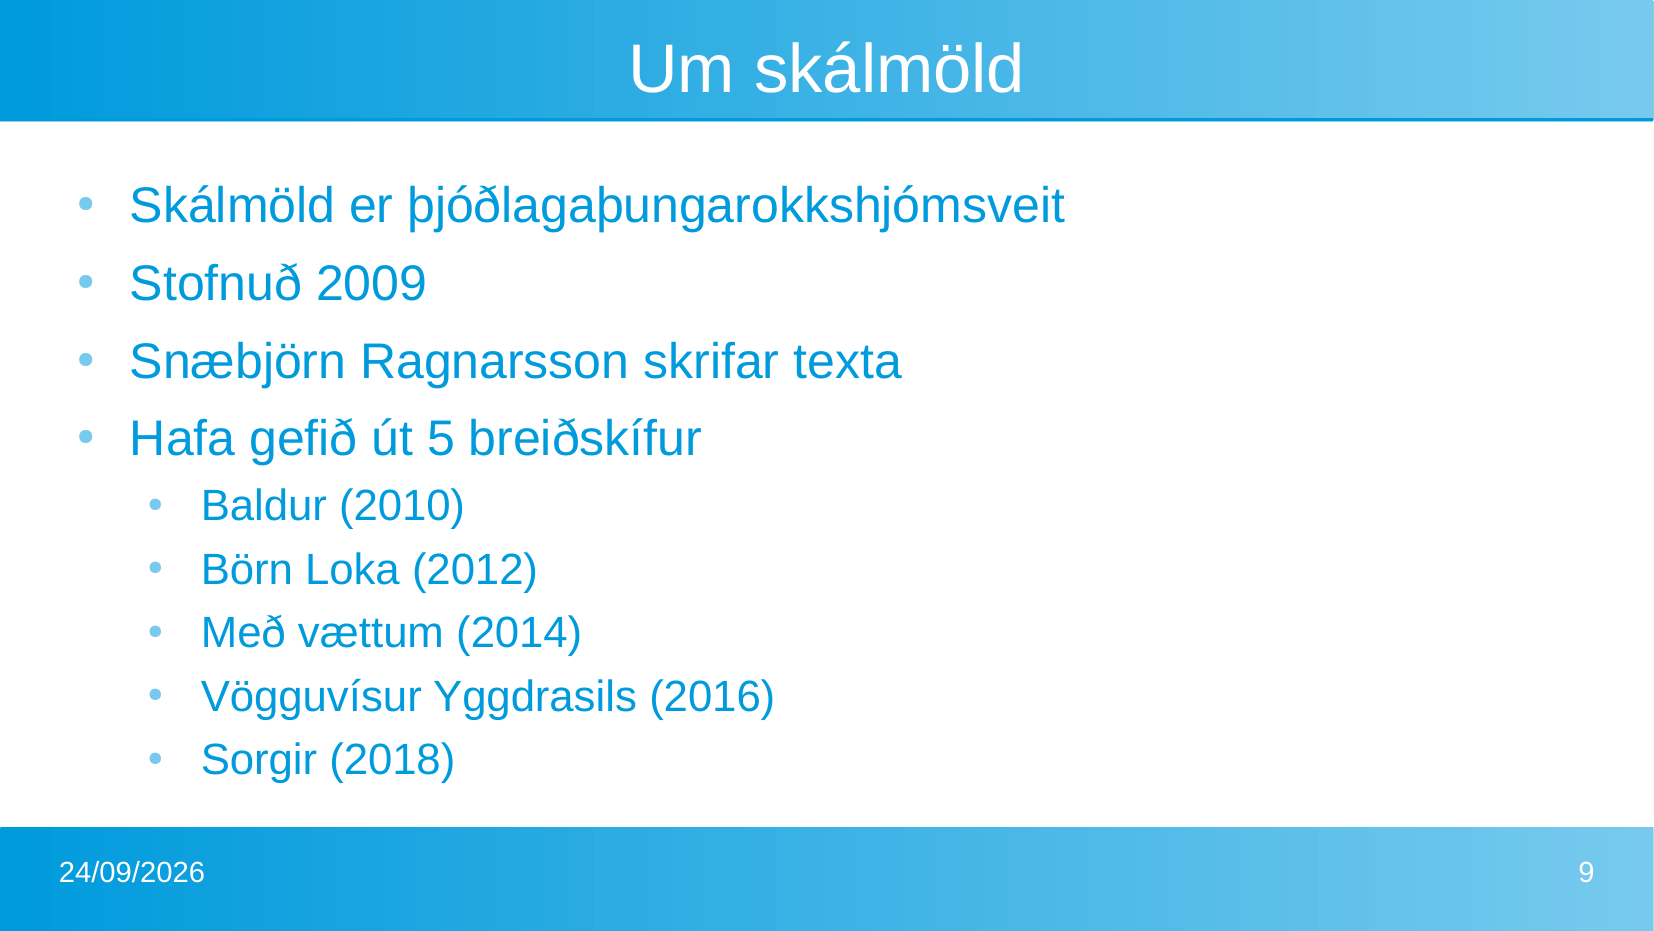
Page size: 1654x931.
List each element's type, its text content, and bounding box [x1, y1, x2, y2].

title Um skálmöld [59, 29, 1595, 108]
list Skálmöld er þjóðlagaþungarokkshjómsveit Stofnuð 2009 Snæbjörn Ragnarsson skrifar texta Hafa gefið út 5 breiðskífur Baldur (2010) Börn Loka (2012) Með vættum (2014) Vögguvísur Yggdrasils (2016) Sorgir (2018) [59, 177, 1595, 768]
